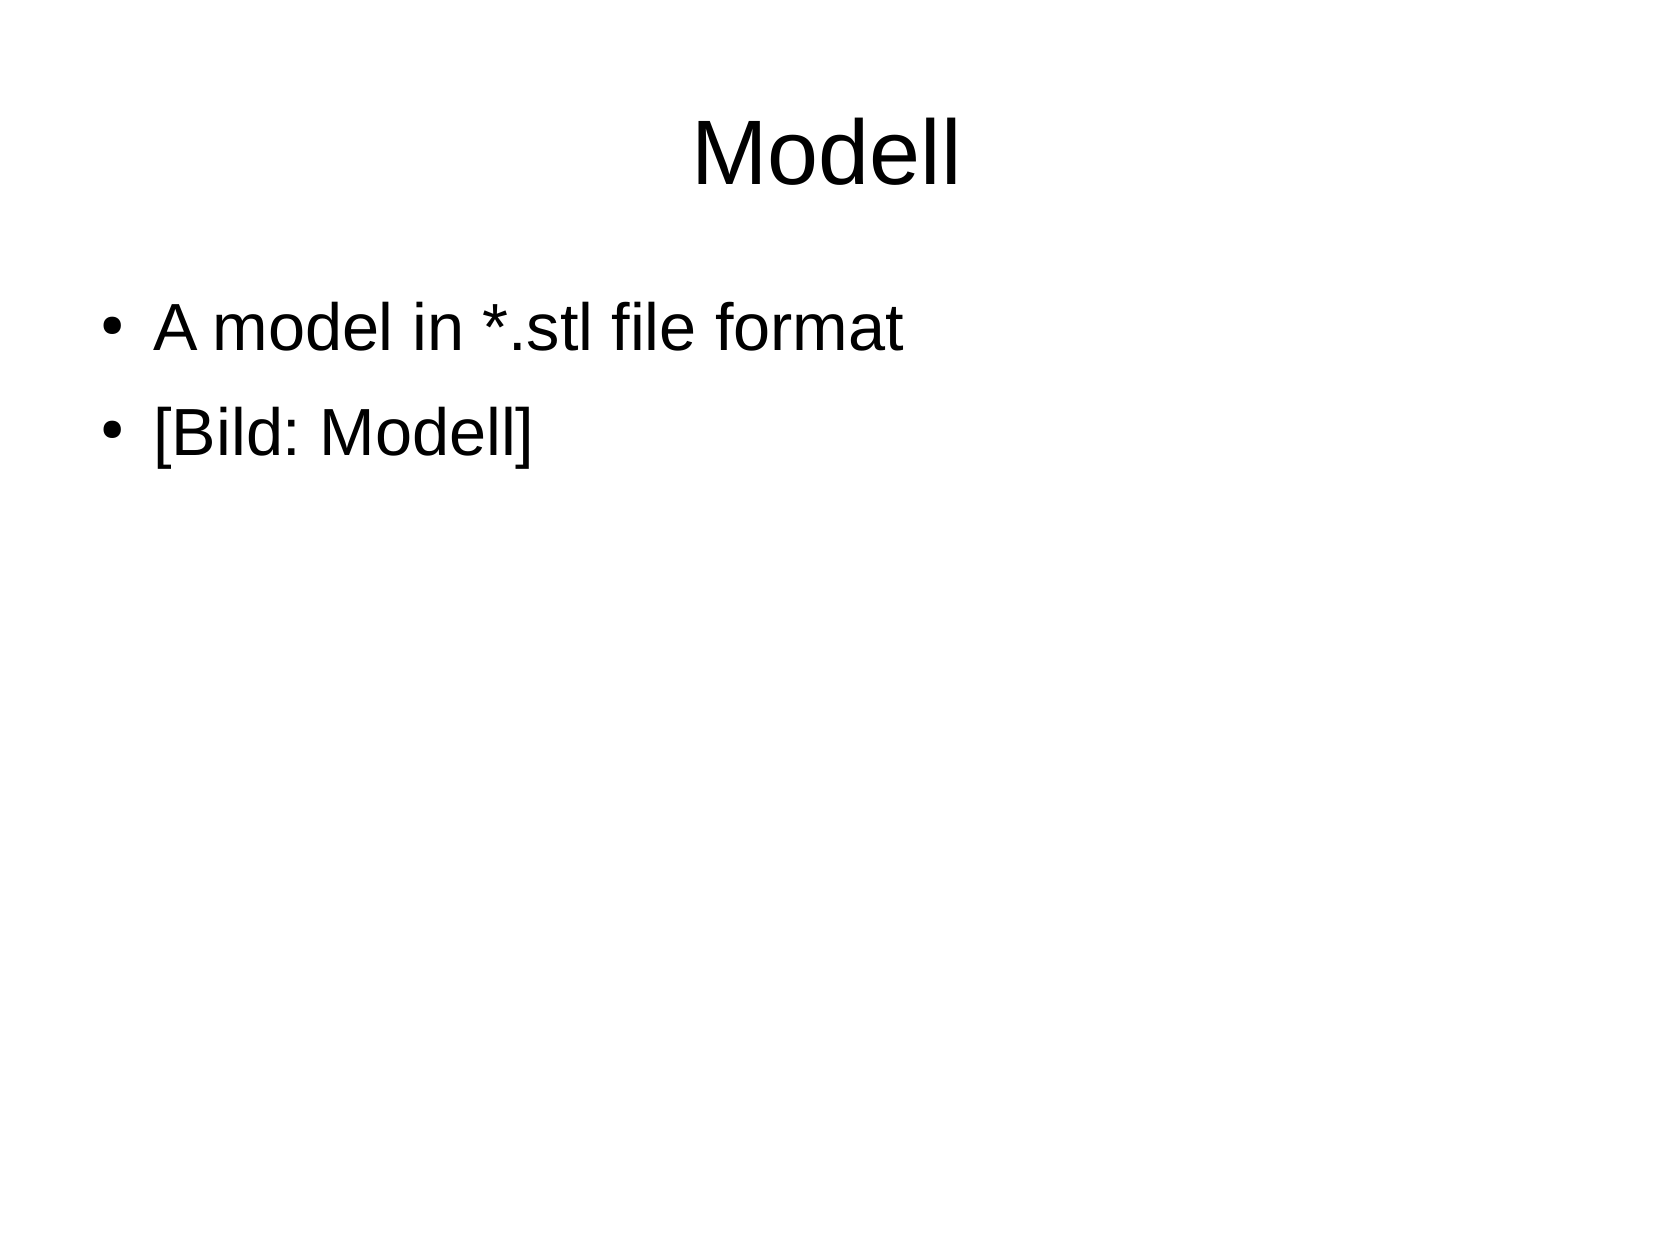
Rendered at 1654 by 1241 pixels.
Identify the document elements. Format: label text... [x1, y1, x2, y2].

list A model in *.stl file format [Bild: Modell] [82, 290, 1571, 1010]
title Modell [82, 49, 1571, 257]
